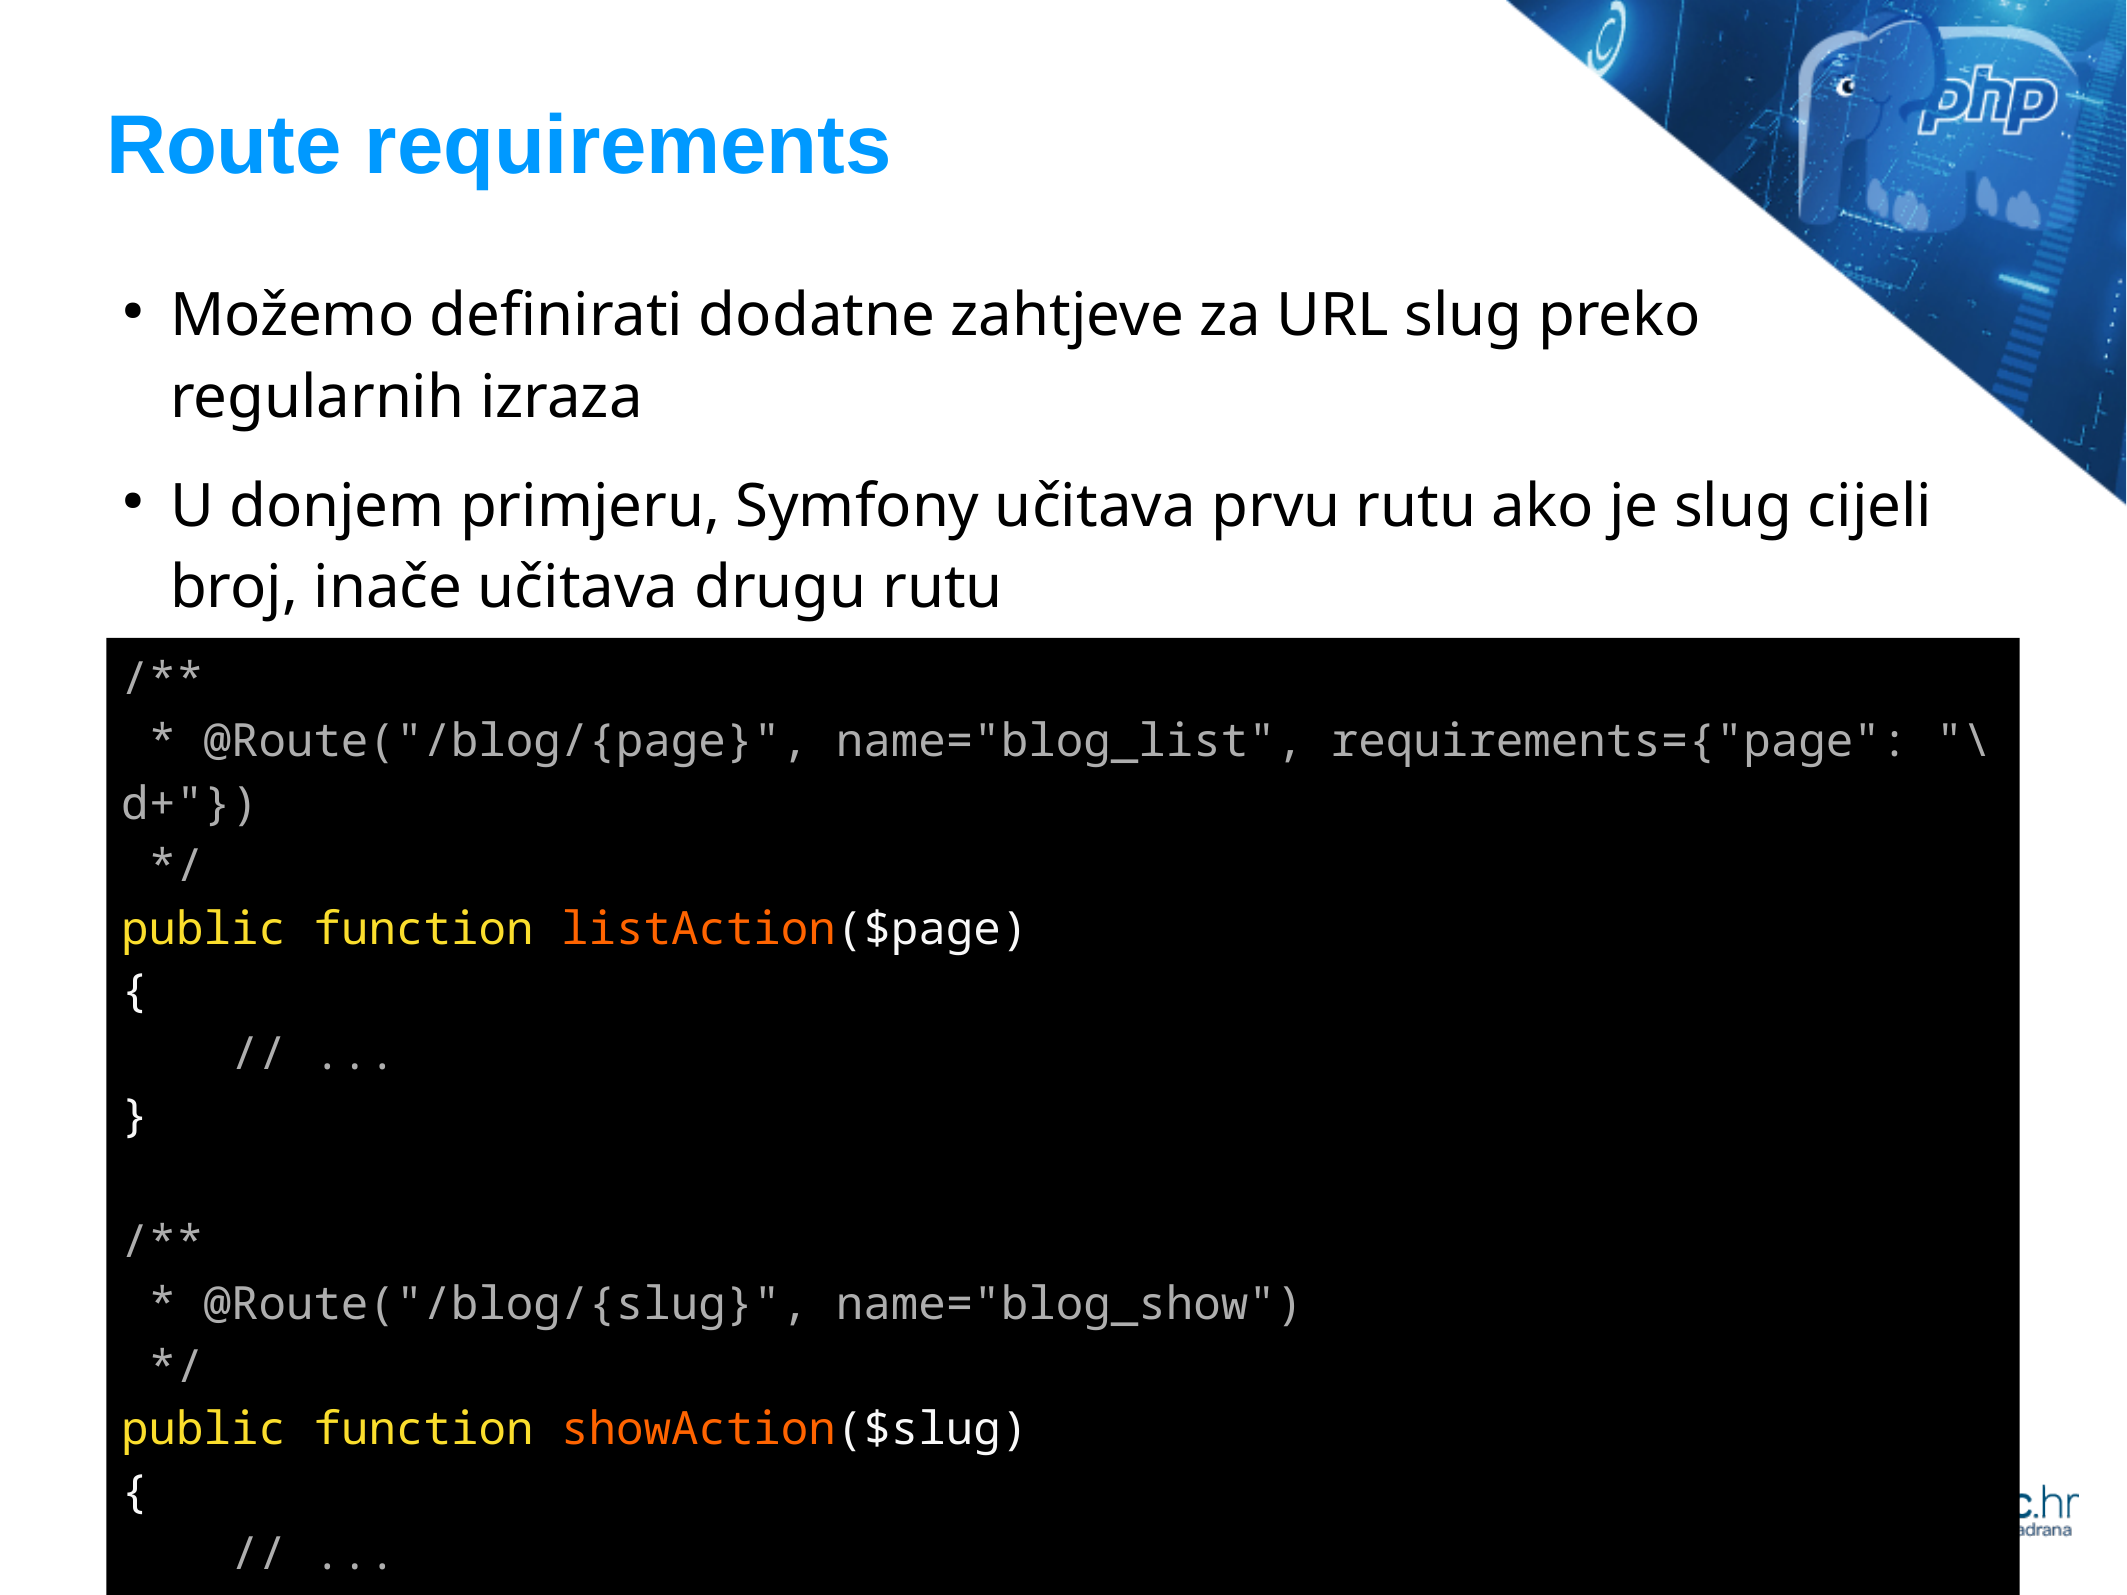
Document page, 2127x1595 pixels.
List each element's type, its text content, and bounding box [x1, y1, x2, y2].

list Možemo definirati dodatne zahtjeve za URL slug preko regularnih izraza U donjem primjeru, Symfony učitava prvu rutu ako je slug cijeli broj, inače učitava drugu rutu [106, 271, 1938, 626]
title Route requirements [106, 70, 1630, 219]
picture [2020, 1470, 2079, 1552]
picture [1505, 0, 2127, 625]
text_box /** * @Route("/blog/{page}", name="blog_list", requirements={"page": "\d+"}) */ public function listAction($page) { // ... } /** * @Route("/blog/{slug}", name="blog_show") */ public function showAction($slug) { // ... } [106, 637, 2020, 1456]
